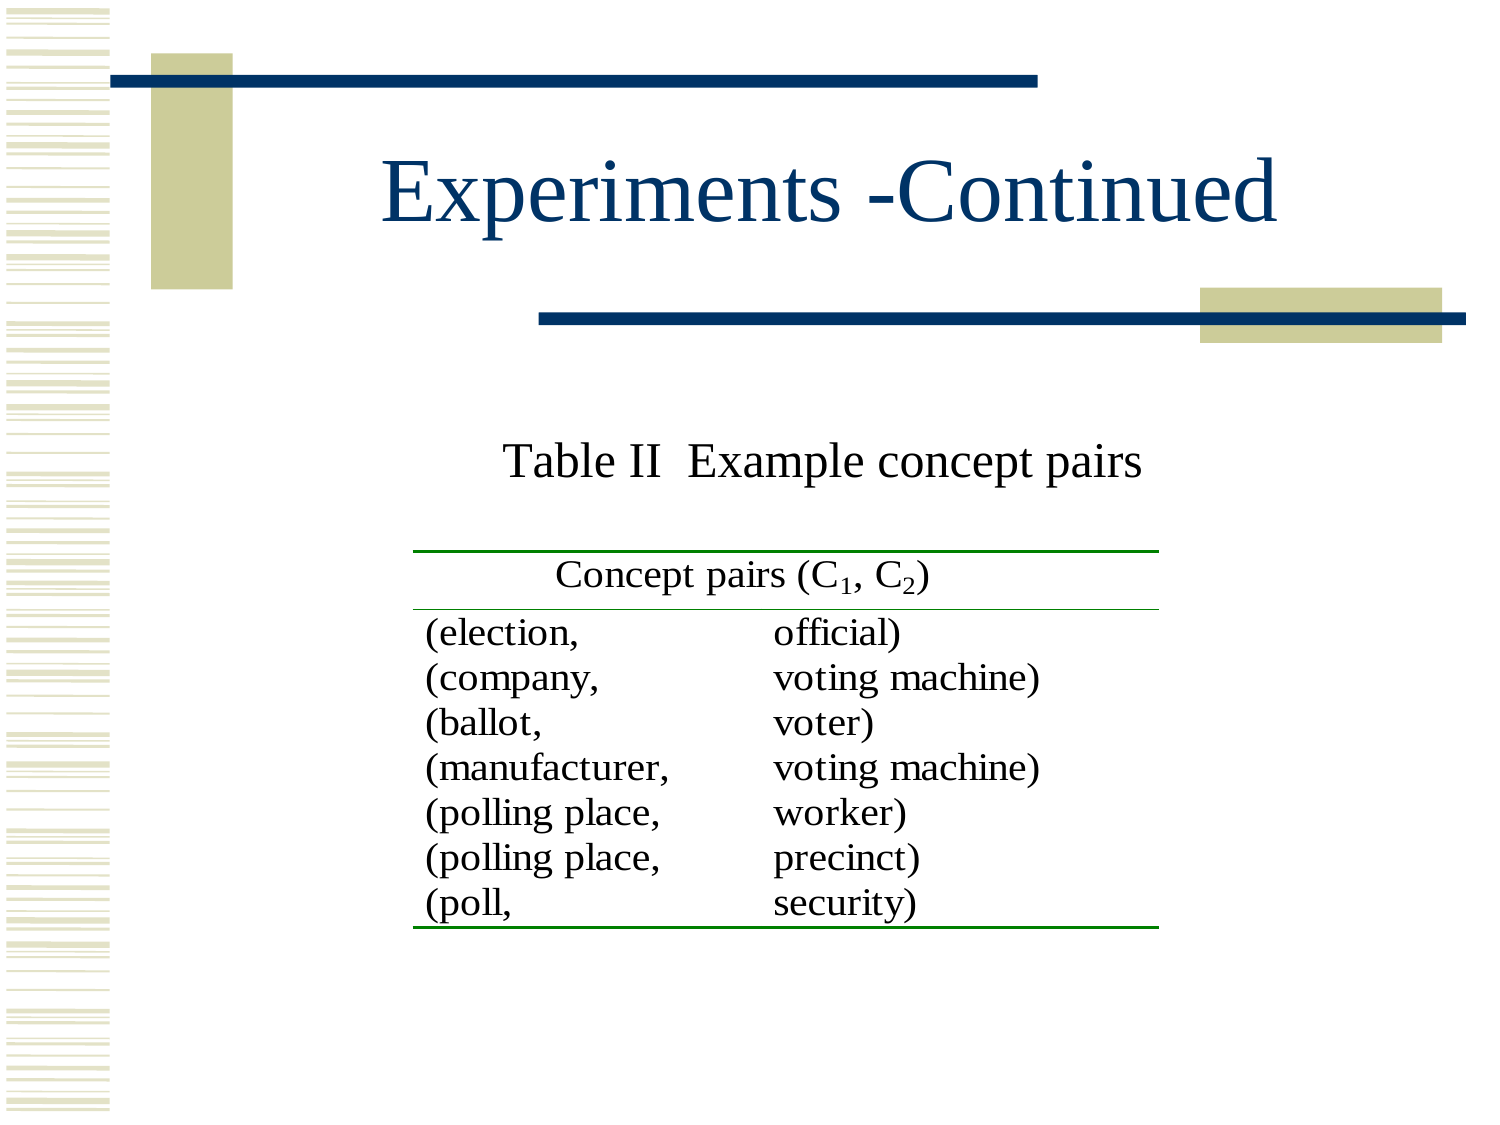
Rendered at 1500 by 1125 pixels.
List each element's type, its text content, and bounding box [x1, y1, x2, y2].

chart [412, 549, 1500, 1125]
text_box yiuy787878uyuiuuuiuiuiiii [362, 337, 1351, 581]
title Experiments -Continued [225, 99, 1436, 288]
text_box Table II Example concept pairs [474, 424, 1188, 497]
